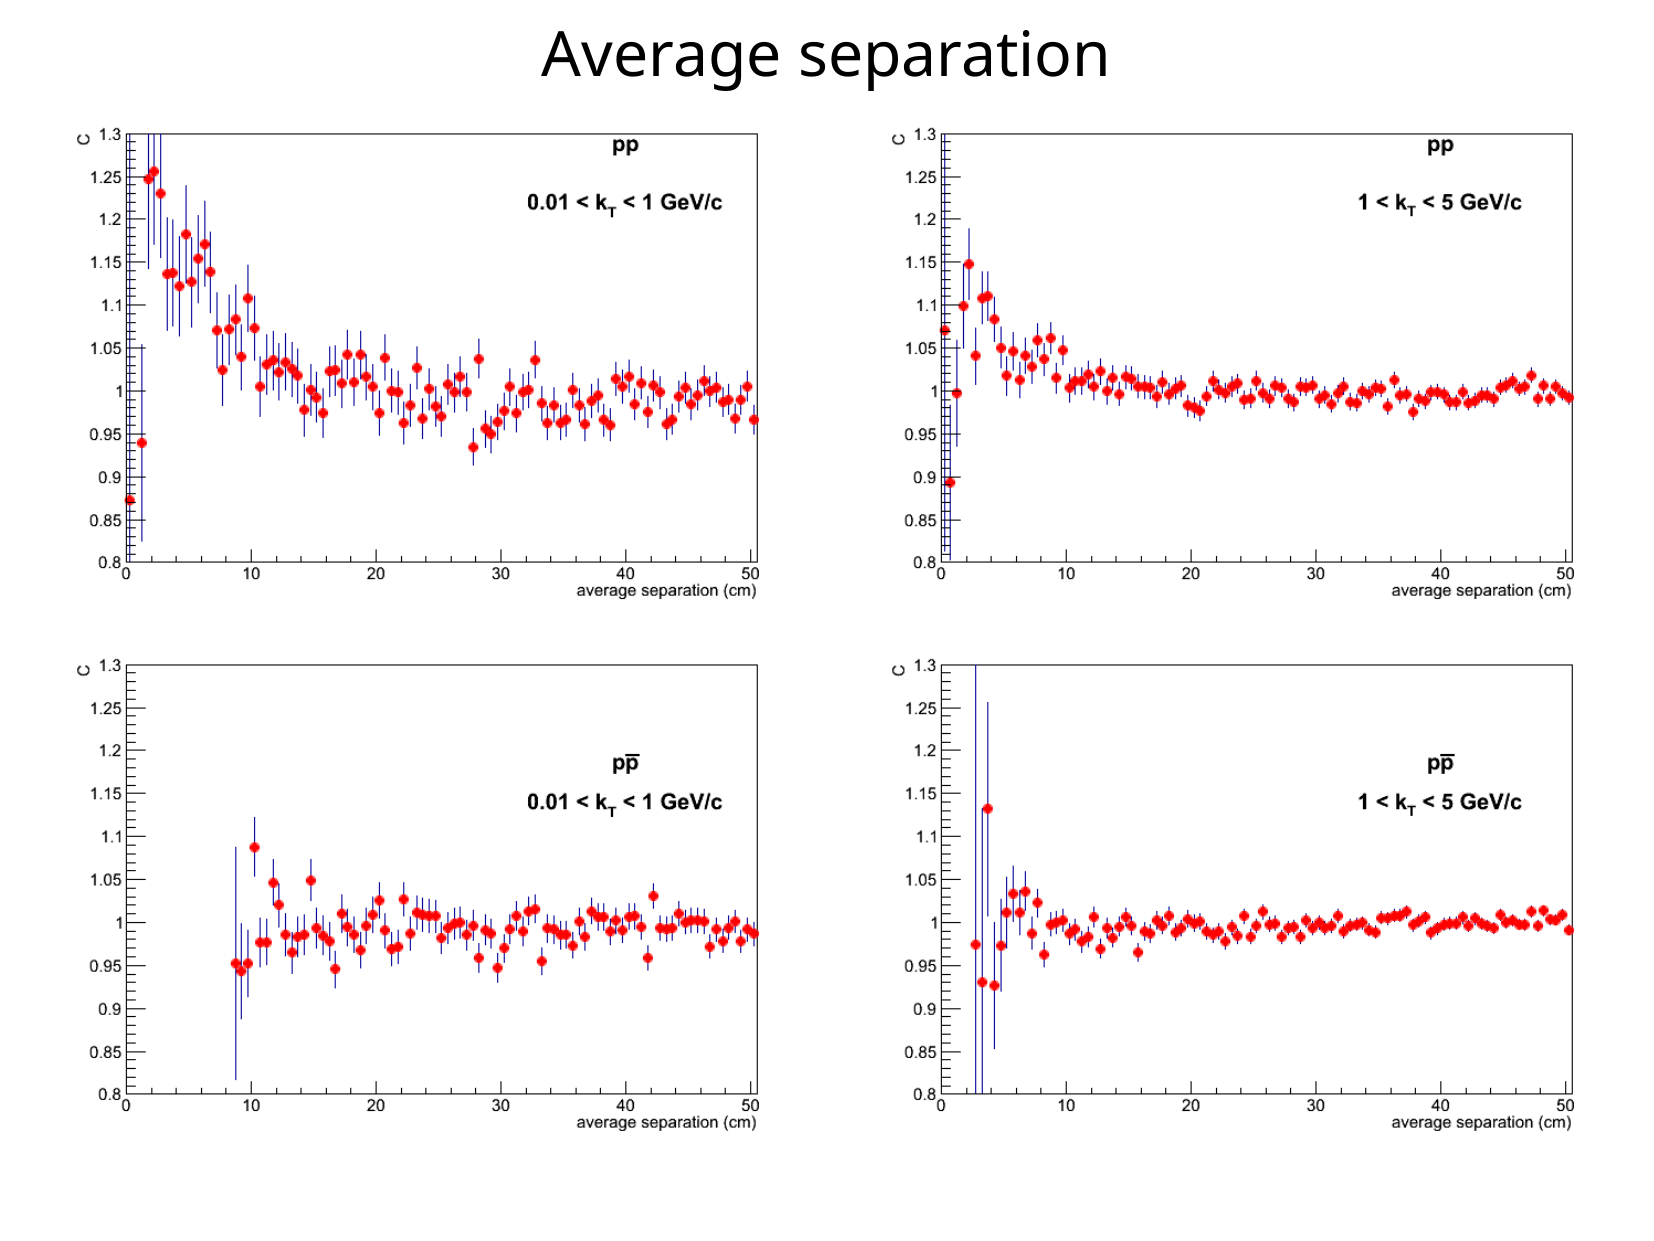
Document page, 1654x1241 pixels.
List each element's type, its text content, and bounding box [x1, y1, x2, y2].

picture [826, 118, 1595, 641]
picture [11, 118, 780, 641]
picture [826, 649, 1595, 1173]
title Average separation [82, 0, 1571, 157]
picture [11, 649, 780, 1173]
